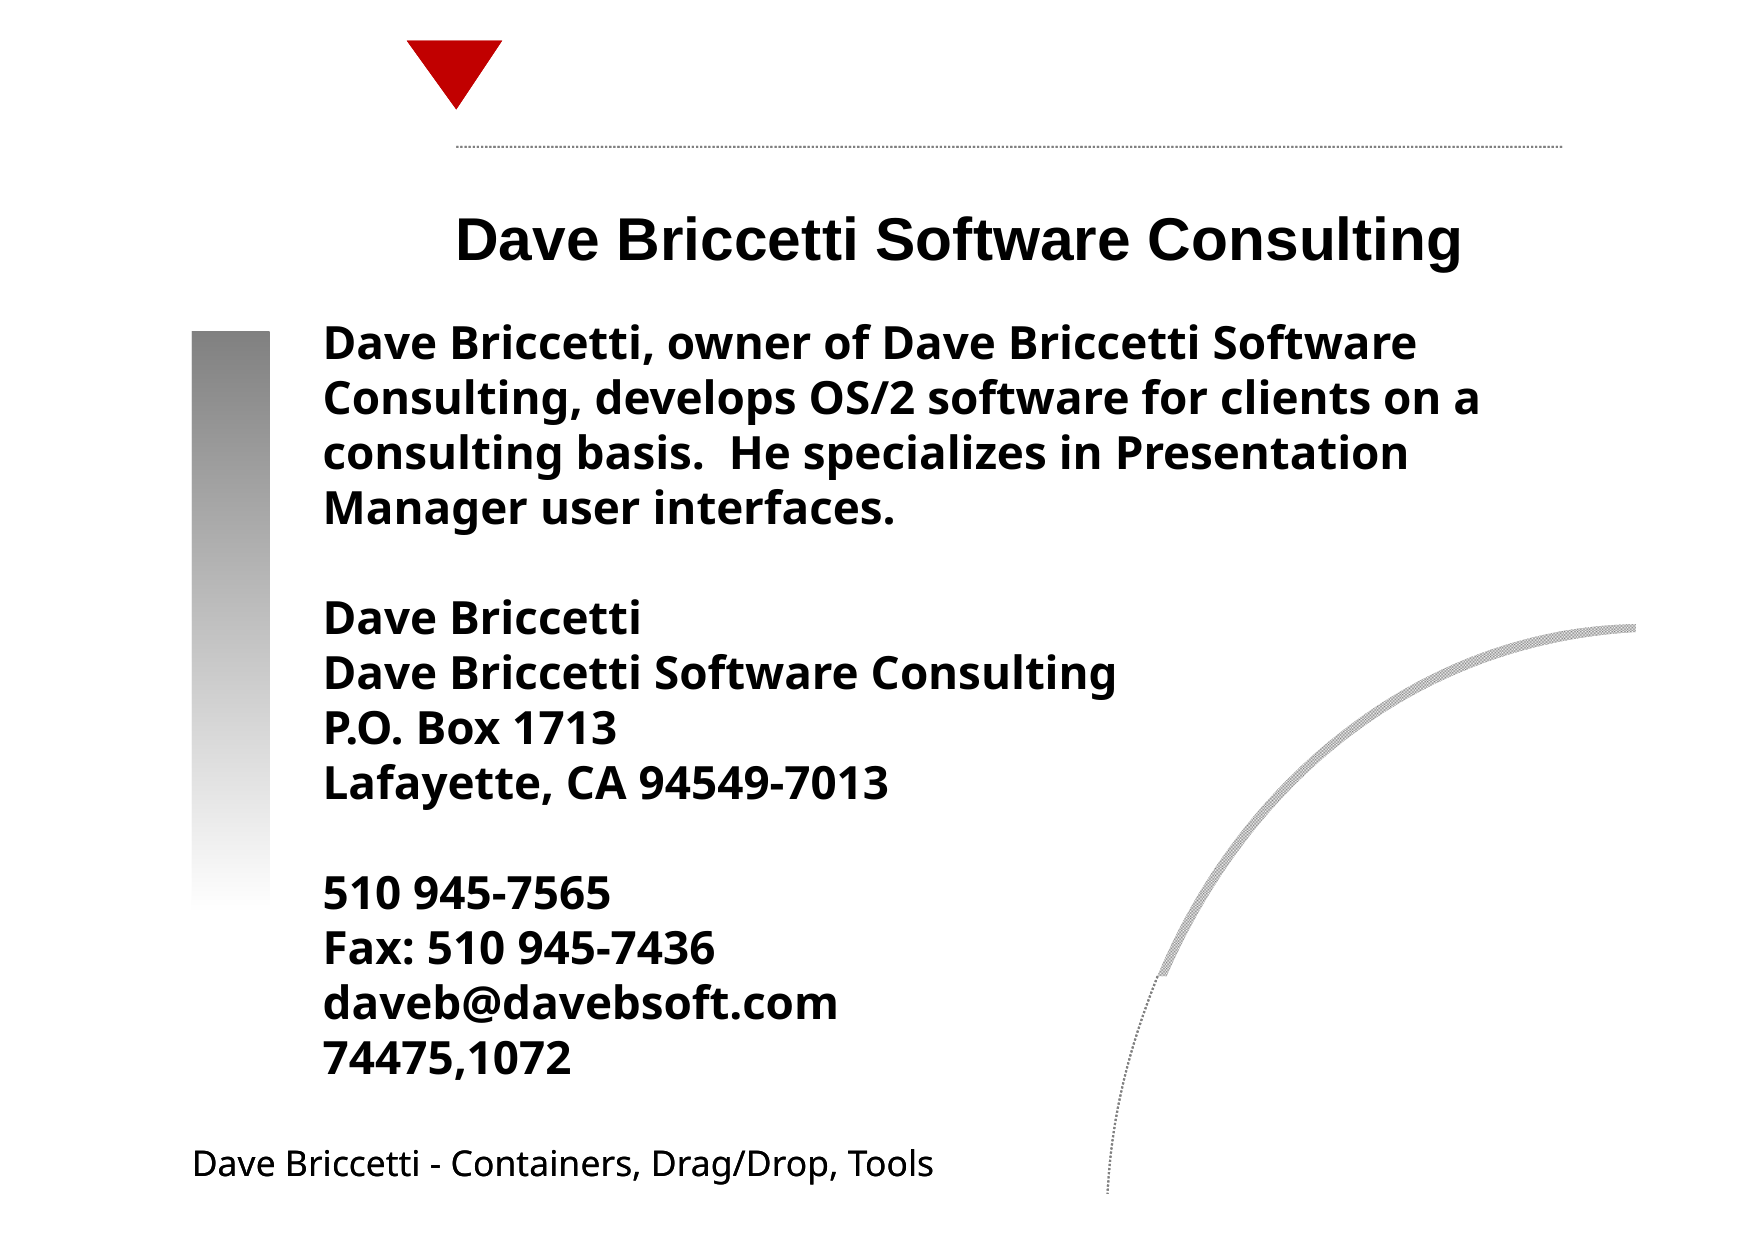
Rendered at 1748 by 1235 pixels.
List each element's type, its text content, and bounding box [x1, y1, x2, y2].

text_box [1569, 624, 1636, 640]
text_box Dave Briccetti Software Consulting [455, 196, 1568, 277]
text_box [406, 40, 503, 110]
text_box [192, 332, 269, 911]
text_box Dave Briccetti - Containers, Drag/Drop, Tools [191, 1141, 1505, 1210]
text_box Dave Briccetti, owner of Dave Briccetti Software Consulting, develops OS/2 software for clients on a consulting basis. He specializes in Presentation Manager user interfaces. Dave Briccetti Dave Briccetti Software Consulting P.O. Box 1713 Lafayette, CA 94549-7013 510 945-7565 Fax: 510 945-7436 daveb@davebsoft.com 74475,1072 [322, 313, 1569, 1106]
